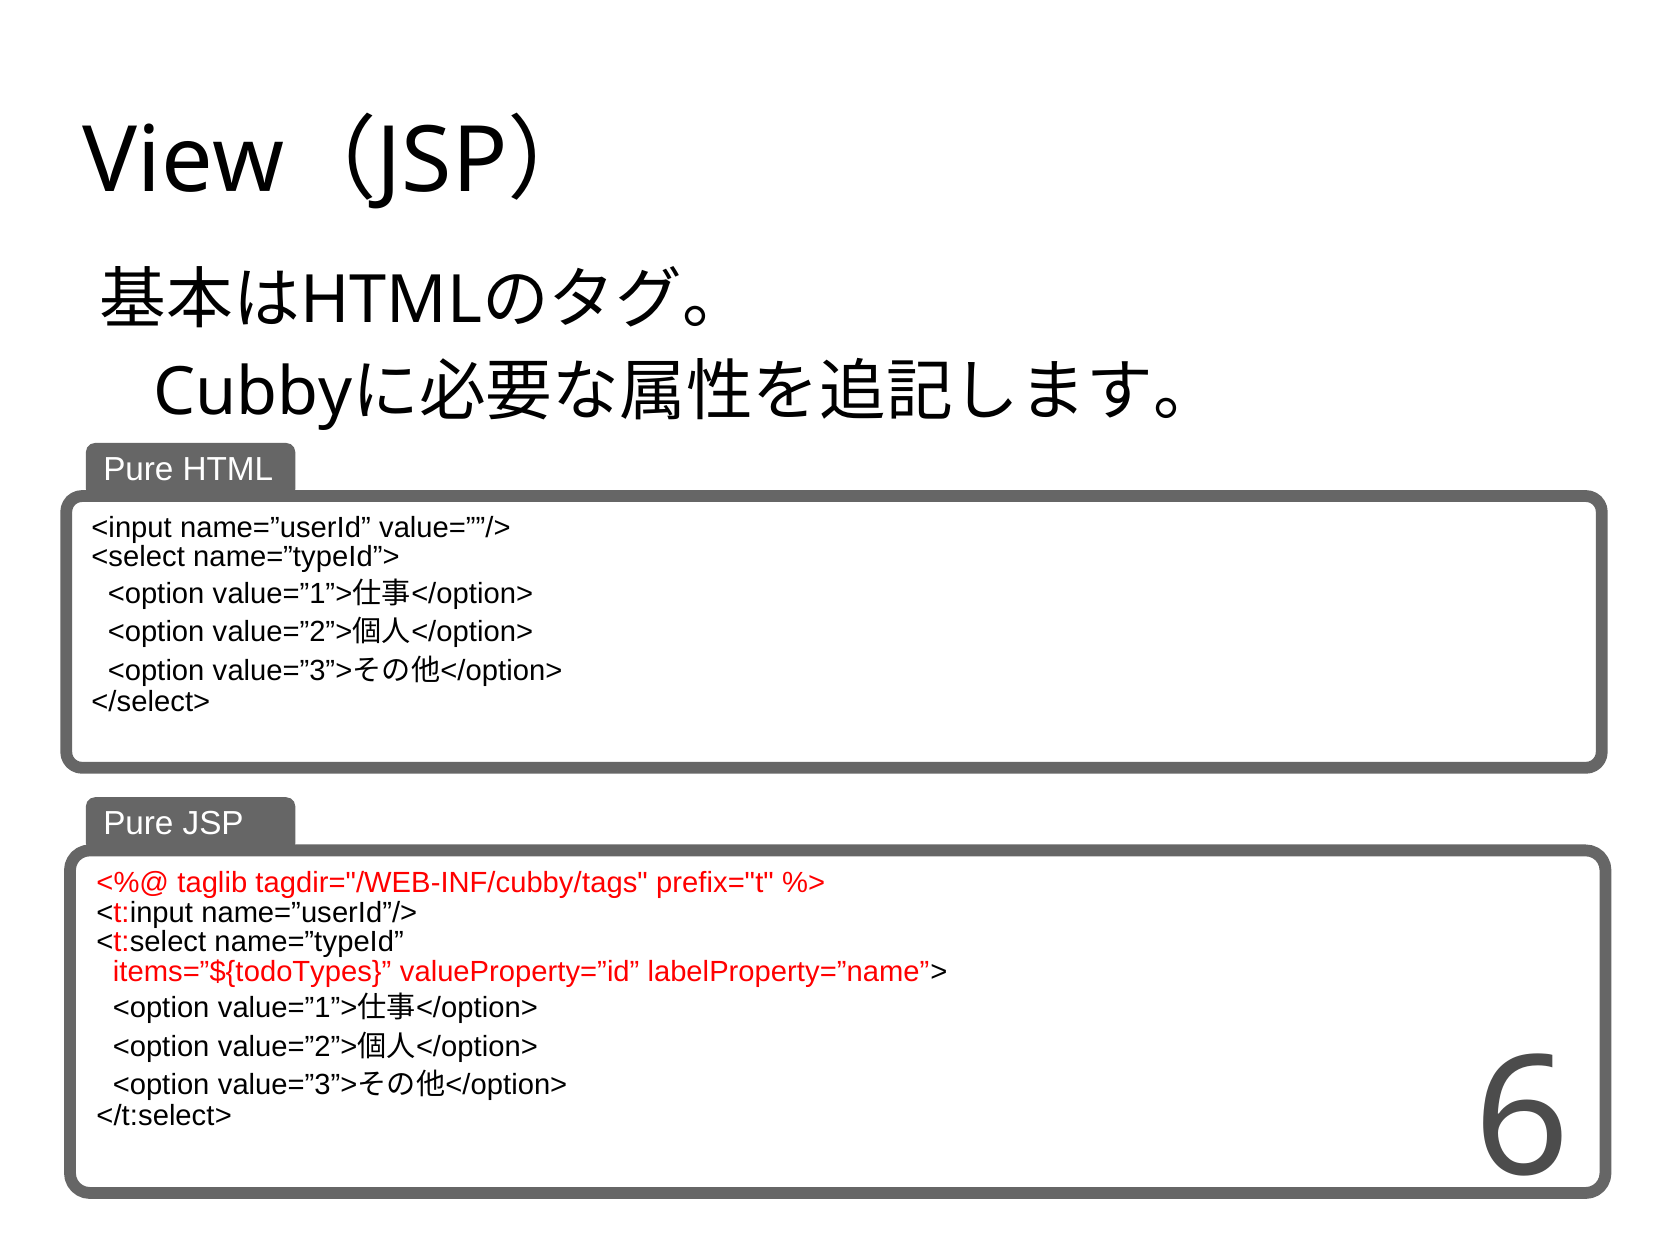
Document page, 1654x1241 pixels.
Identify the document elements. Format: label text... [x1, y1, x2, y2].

list 基本はHTMLのタグ。 Cubbyに必要な属性を追記します。 [82, 248, 1571, 496]
text_box Pure HTML [85, 442, 296, 499]
title View（JSP） [82, 48, 1571, 248]
text_box <input name=”userId” value=””/> <select name=”typeId”> <option value=”1”>仕事</option> <option value=”2”>個人</option> <option value=”3”>その他</option> </select> [66, 496, 1602, 768]
list 基本はHTMLのタグ。 Cubbyに必要な属性を追記します。 [82, 768, 1571, 851]
text_box <%@ taglib tagdir="/WEB-INF/cubby/tags" prefix="t" %> <t:input name=”userId”/> <t:select name=”typeId” items=”${todoTypes}” valueProperty=”id” labelProperty=”name”> <option value=”1”>仕事</option> <option value=”2”>個人</option> <option value=”3”>その他</option> </t:select> [69, 850, 1606, 1193]
text_box Pure JSP [85, 797, 296, 853]
